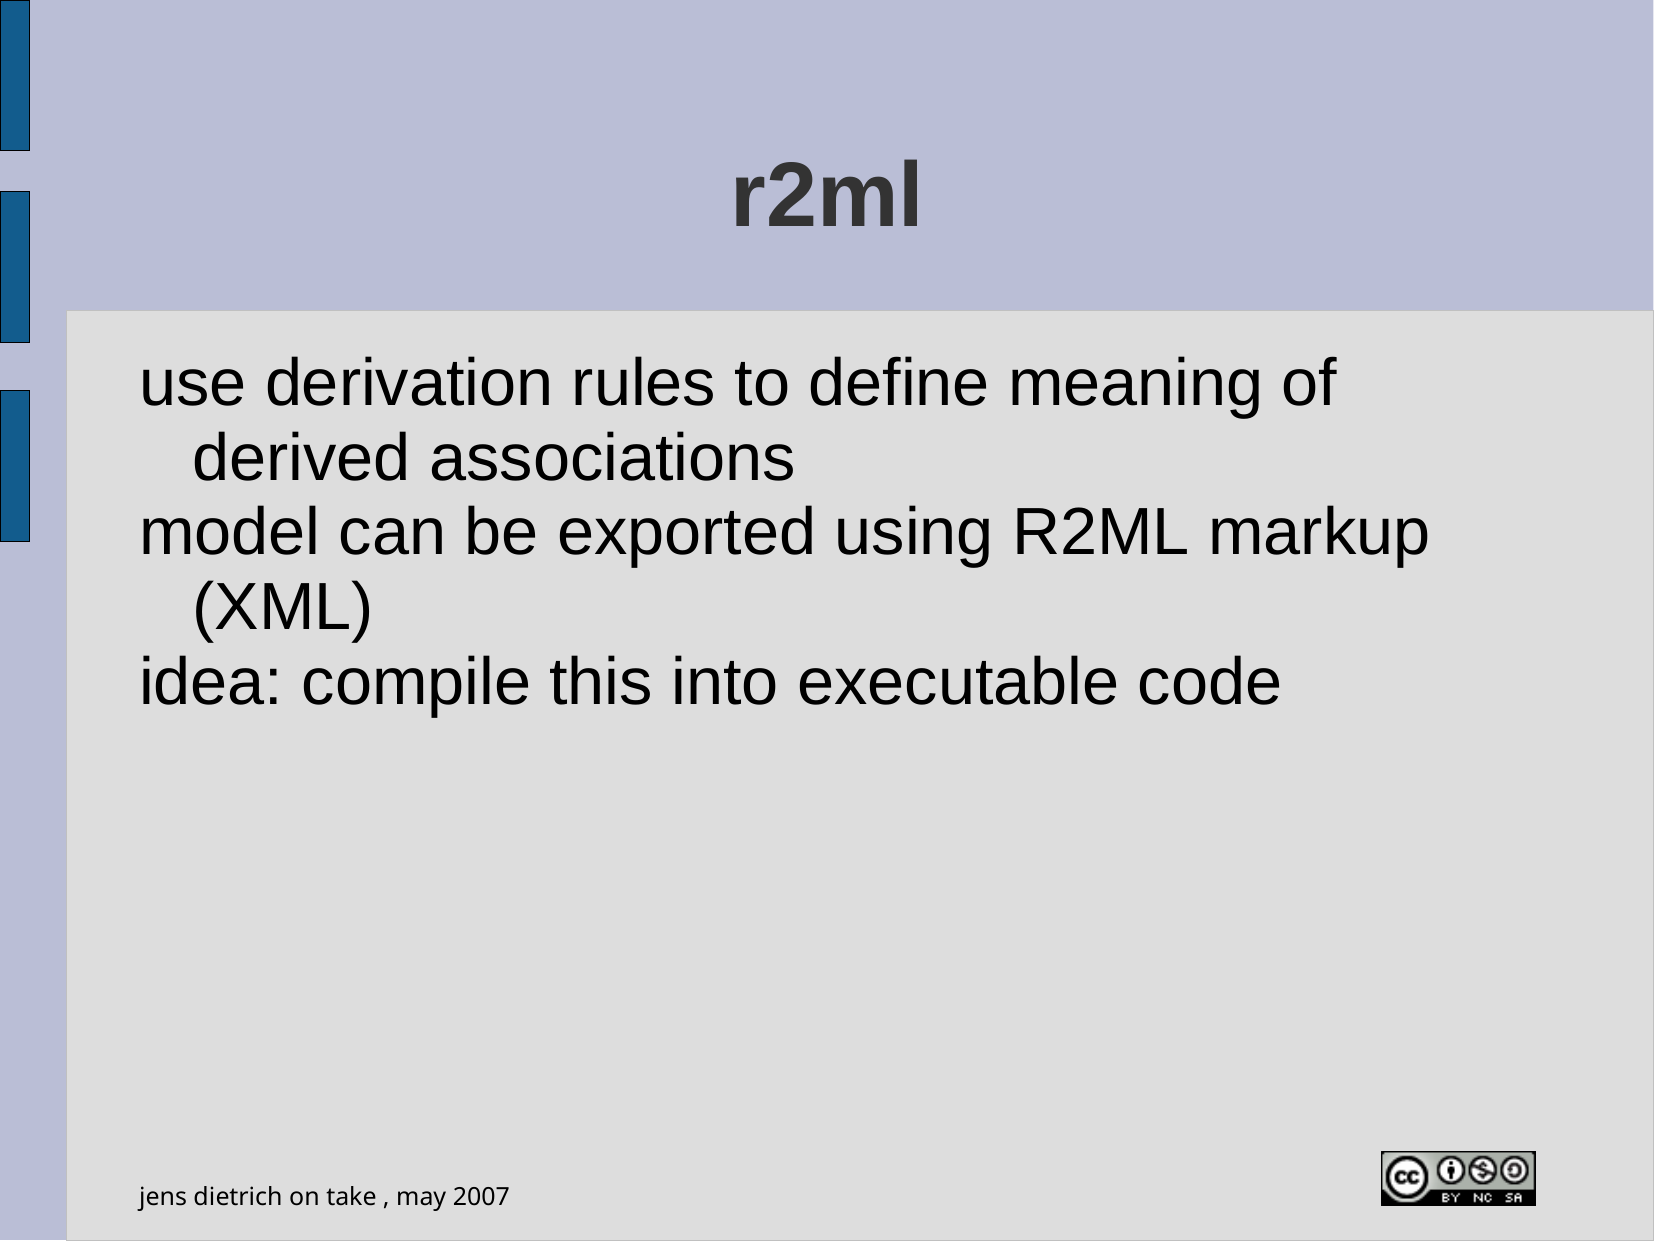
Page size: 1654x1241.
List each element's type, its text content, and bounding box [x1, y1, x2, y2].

list use derivation rules to define meaning of derived associations model can be exported using R2ML markup (XML) idea: compile this into executable code [121, 344, 1534, 1127]
title r2ml [121, 91, 1534, 299]
picture [1381, 1151, 1536, 1206]
